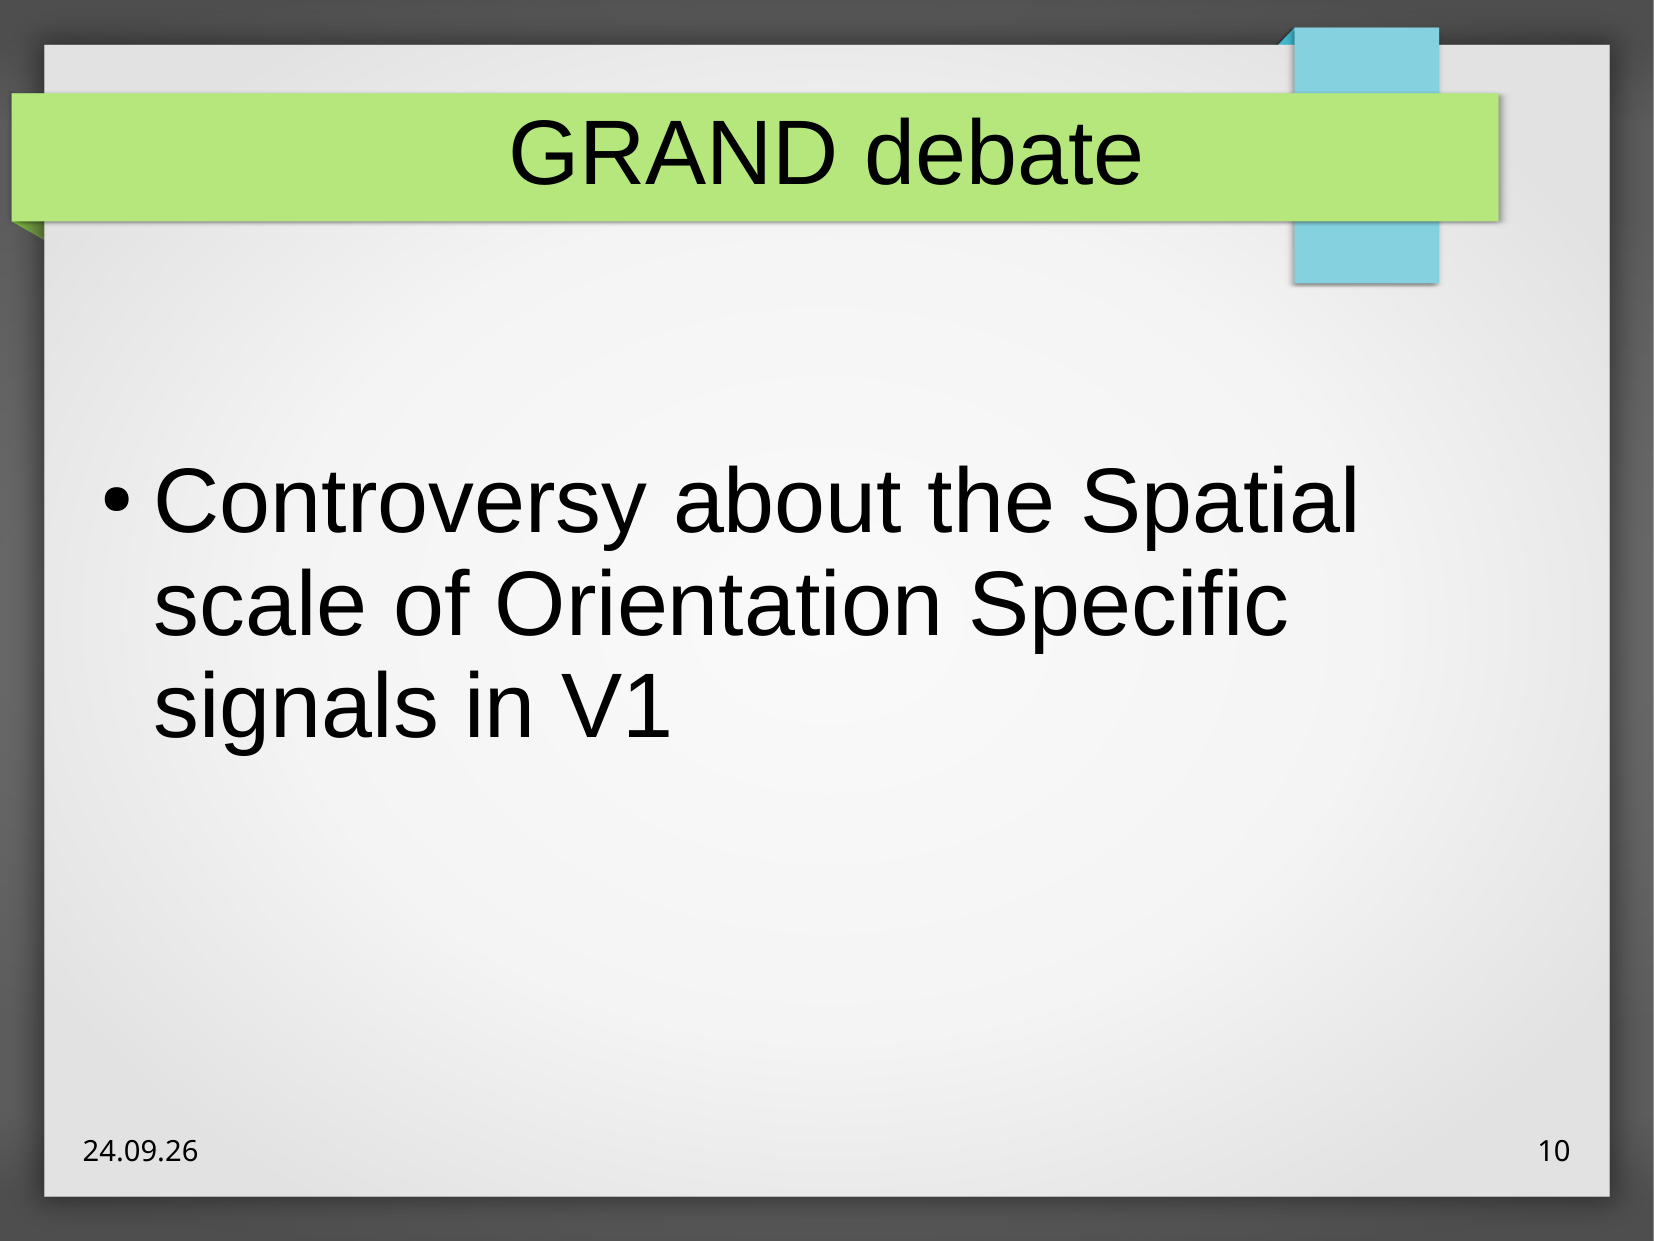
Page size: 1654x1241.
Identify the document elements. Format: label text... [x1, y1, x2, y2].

picture [0, 0, 1654, 1241]
list Controversy about the Spatial scale of Orientation Specific signals in V1 [82, 450, 1571, 925]
title GRAND debate [82, 49, 1571, 257]
